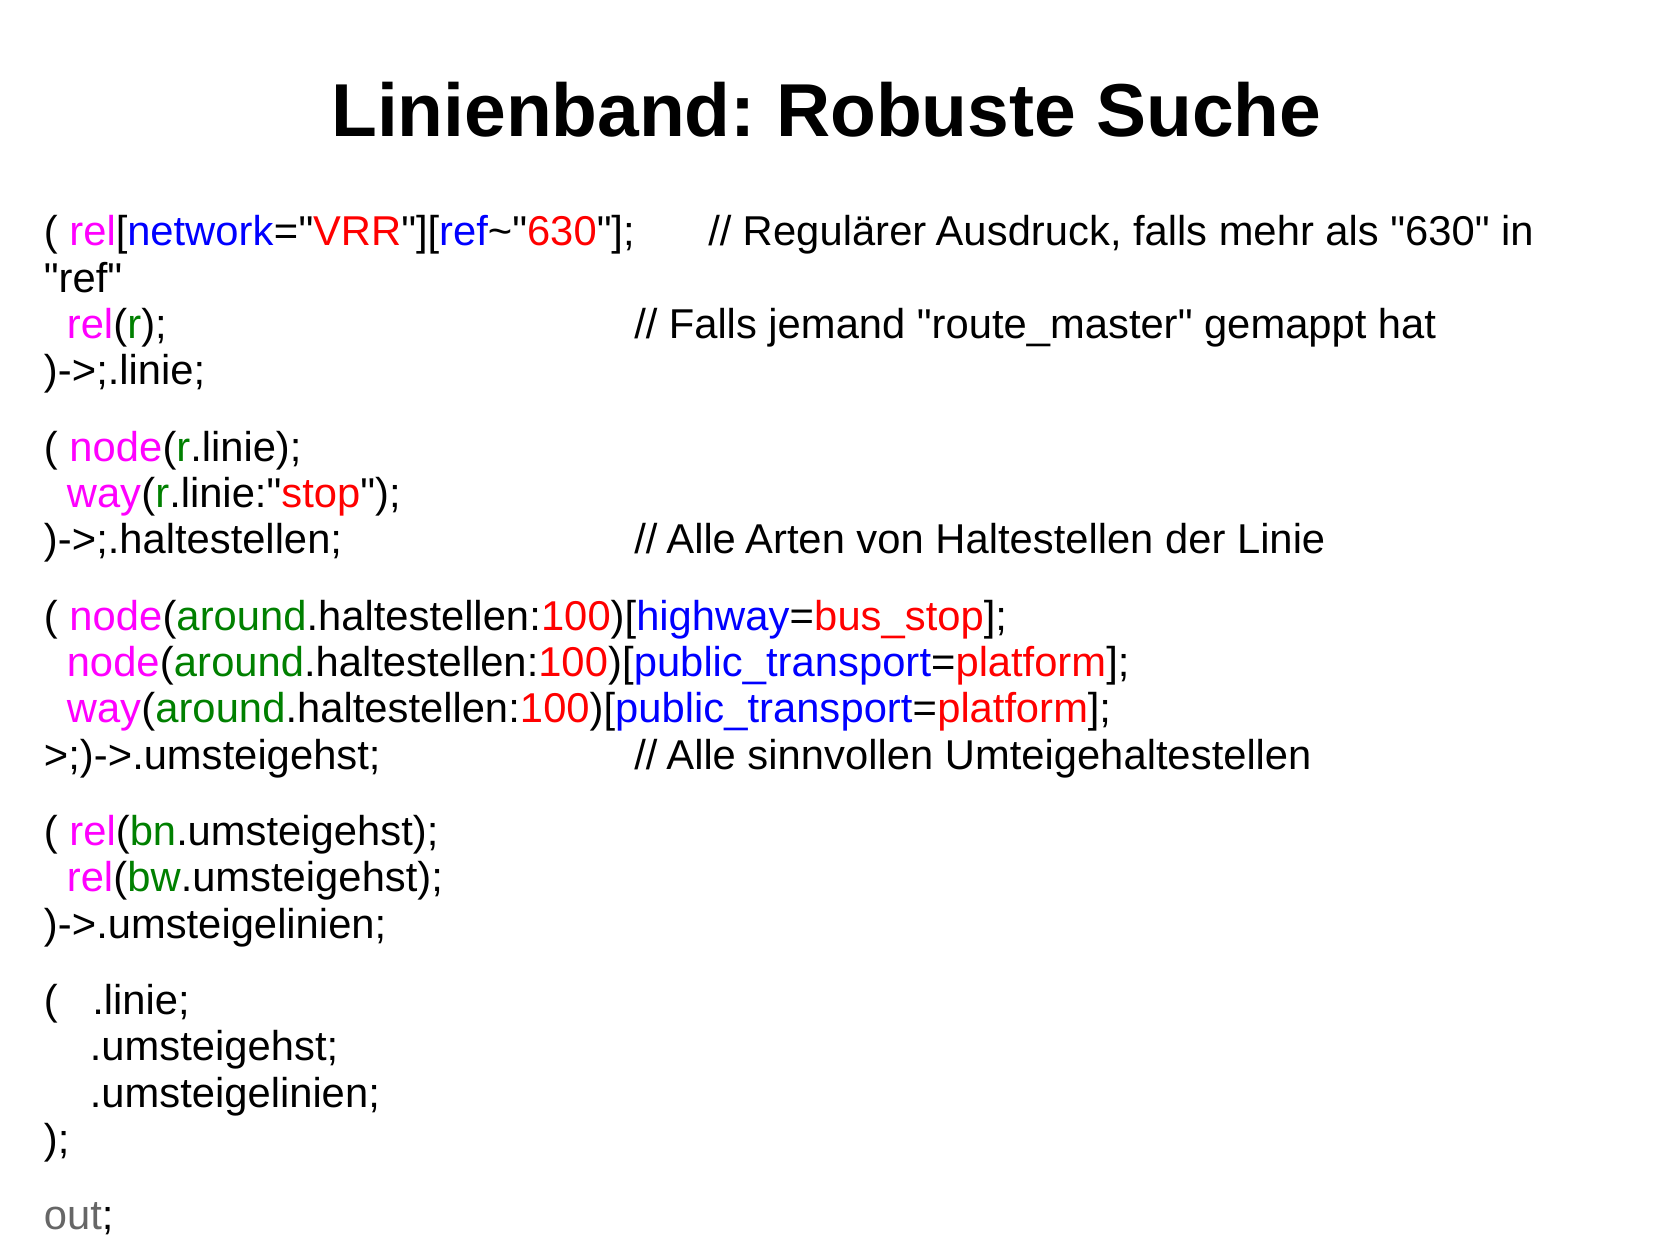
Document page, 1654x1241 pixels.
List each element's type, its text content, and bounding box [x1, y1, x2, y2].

text_box ( rel[network="VRR"][ref~"630"]; // Regulärer Ausdruck, falls mehr als "630" in "ref" rel(r); // Falls jemand "route_master" gemappt hat )->;.linie; ( node(r.linie); way(r.linie:"stop"); )->;.haltestellen; // Alle Arten von Haltestellen der Linie ( node(around.haltestellen:100)[highway=bus_stop]; node(around.haltestellen:100)[public_transport=platform]; way(around.haltestellen:100)[public_transport=platform]; >;)->.umsteigehst; // Alle sinnvollen Umteigehaltestellen ( rel(bn.umsteigehst); rel(bw.umsteigehst); )->.umsteigelinien; ( .linie; .umsteigehst; .umsteigelinien; ); out; [29, 200, 1619, 1200]
text_box Linienband: Robuste Suche [316, 61, 1338, 160]
